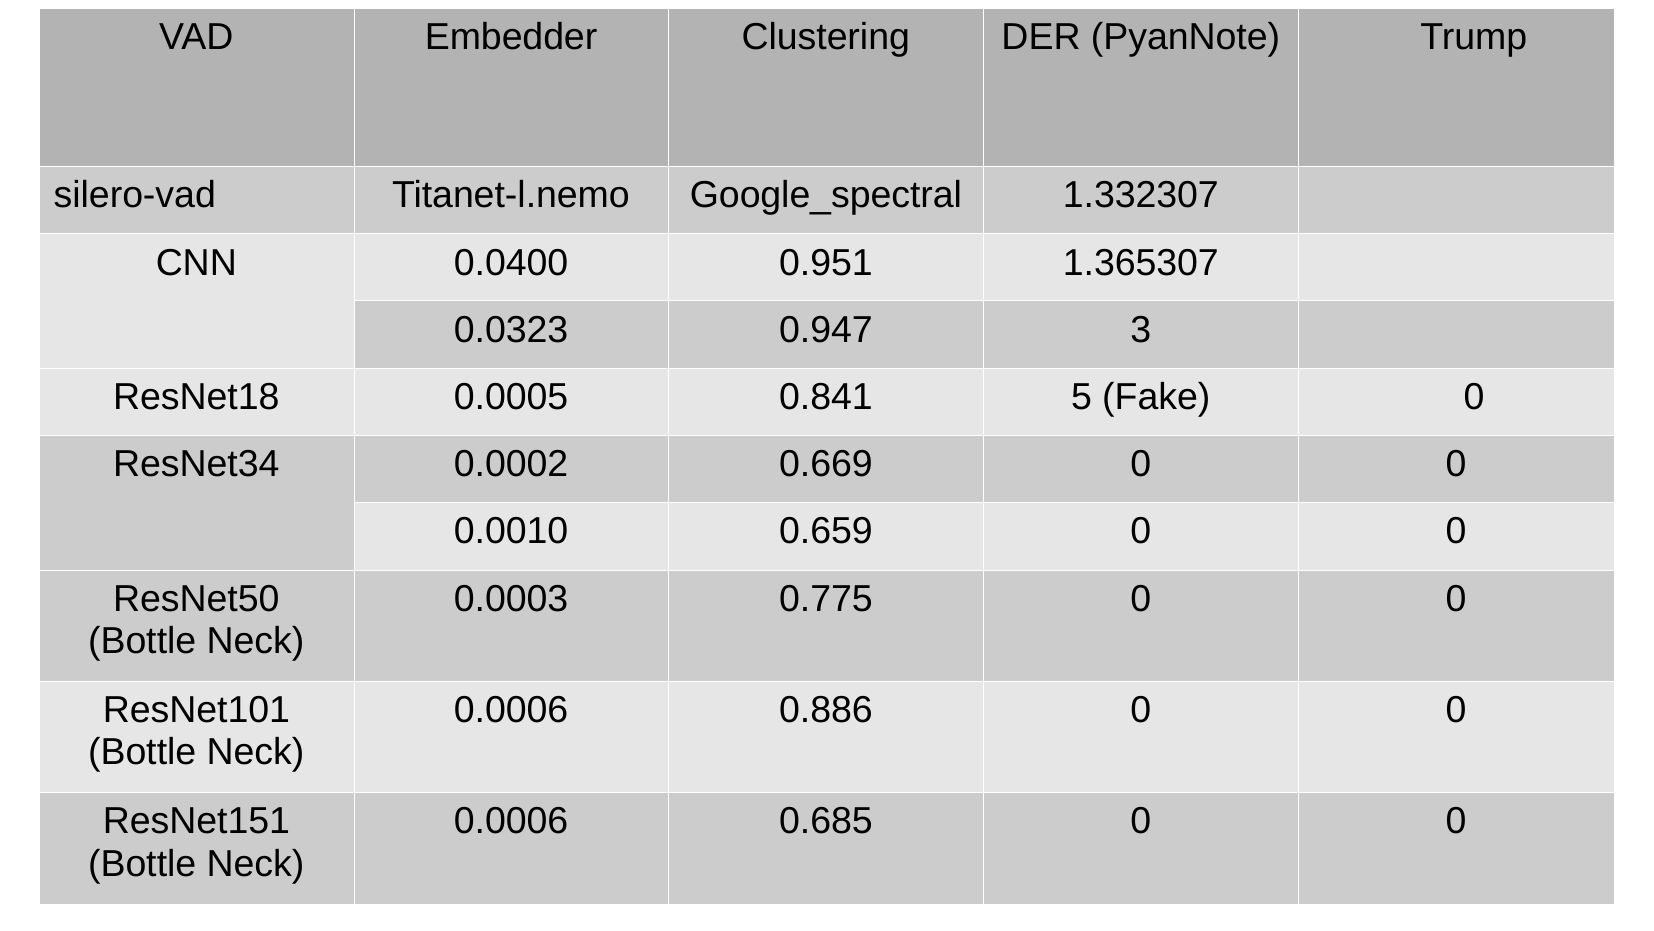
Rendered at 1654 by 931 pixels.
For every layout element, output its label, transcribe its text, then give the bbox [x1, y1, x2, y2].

table_cell ResNet151 (Bottle Neck) [40, 793, 354, 904]
table_cell 0 [1299, 369, 1614, 435]
table_cell 0 [984, 682, 1298, 792]
table_cell 0 [984, 571, 1298, 681]
table_cell 0.659 [669, 503, 983, 570]
table_cell ResNet18 [40, 369, 354, 435]
table_cell 0 [1299, 571, 1614, 681]
table_header DER (PyanNote) [984, 9, 1298, 166]
table_cell 0.0002 [355, 436, 668, 502]
table_cell 5 (Fake) [984, 369, 1298, 435]
table_cell 0.886 [669, 682, 983, 792]
table_cell Titanet-l.nemo [355, 167, 668, 233]
table_cell 0.0006 [355, 793, 668, 904]
table_cell 0 [1299, 793, 1614, 904]
table_header Trump [1299, 9, 1614, 166]
table_cell 0 [984, 793, 1298, 904]
table_cell 0.0006 [355, 682, 668, 792]
table_cell silero-vad [40, 167, 354, 233]
table_cell 0.0003 [355, 571, 668, 681]
table_cell 0.0400 [355, 234, 668, 300]
table_header Embedder [355, 9, 668, 166]
table_cell ResNet50 (Bottle Neck) [40, 571, 354, 681]
table_cell 0 [984, 503, 1298, 570]
table_cell ResNet34 [40, 436, 354, 570]
table_cell ResNet101 (Bottle Neck) [40, 682, 354, 792]
table_cell 0.0005 [355, 369, 668, 435]
table_cell 0 [1299, 503, 1614, 570]
table_cell 0.947 [669, 301, 983, 368]
table_cell 0.685 [669, 793, 983, 904]
table_cell 0 [984, 436, 1298, 502]
table_header Clustering [669, 9, 983, 166]
table_cell [1299, 234, 1614, 300]
table_cell 0.841 [669, 369, 983, 435]
table_cell [1299, 301, 1614, 368]
table_cell 1.332307 [984, 167, 1298, 233]
table_cell 0.669 [669, 436, 983, 502]
table_cell [1299, 167, 1614, 233]
table_header VAD [40, 9, 354, 166]
table_cell CNN [40, 234, 354, 368]
table_cell 0.0010 [355, 503, 668, 570]
table_cell 3 [984, 301, 1298, 368]
table_cell 1.365307 [984, 234, 1298, 300]
table_cell 0.775 [669, 571, 983, 681]
table_cell Google_spectral [669, 167, 983, 233]
table_cell 0 [1299, 436, 1614, 502]
table_cell 0.0323 [355, 301, 668, 368]
table_cell 0 [1299, 682, 1614, 792]
table_cell 0.951 [669, 234, 983, 300]
